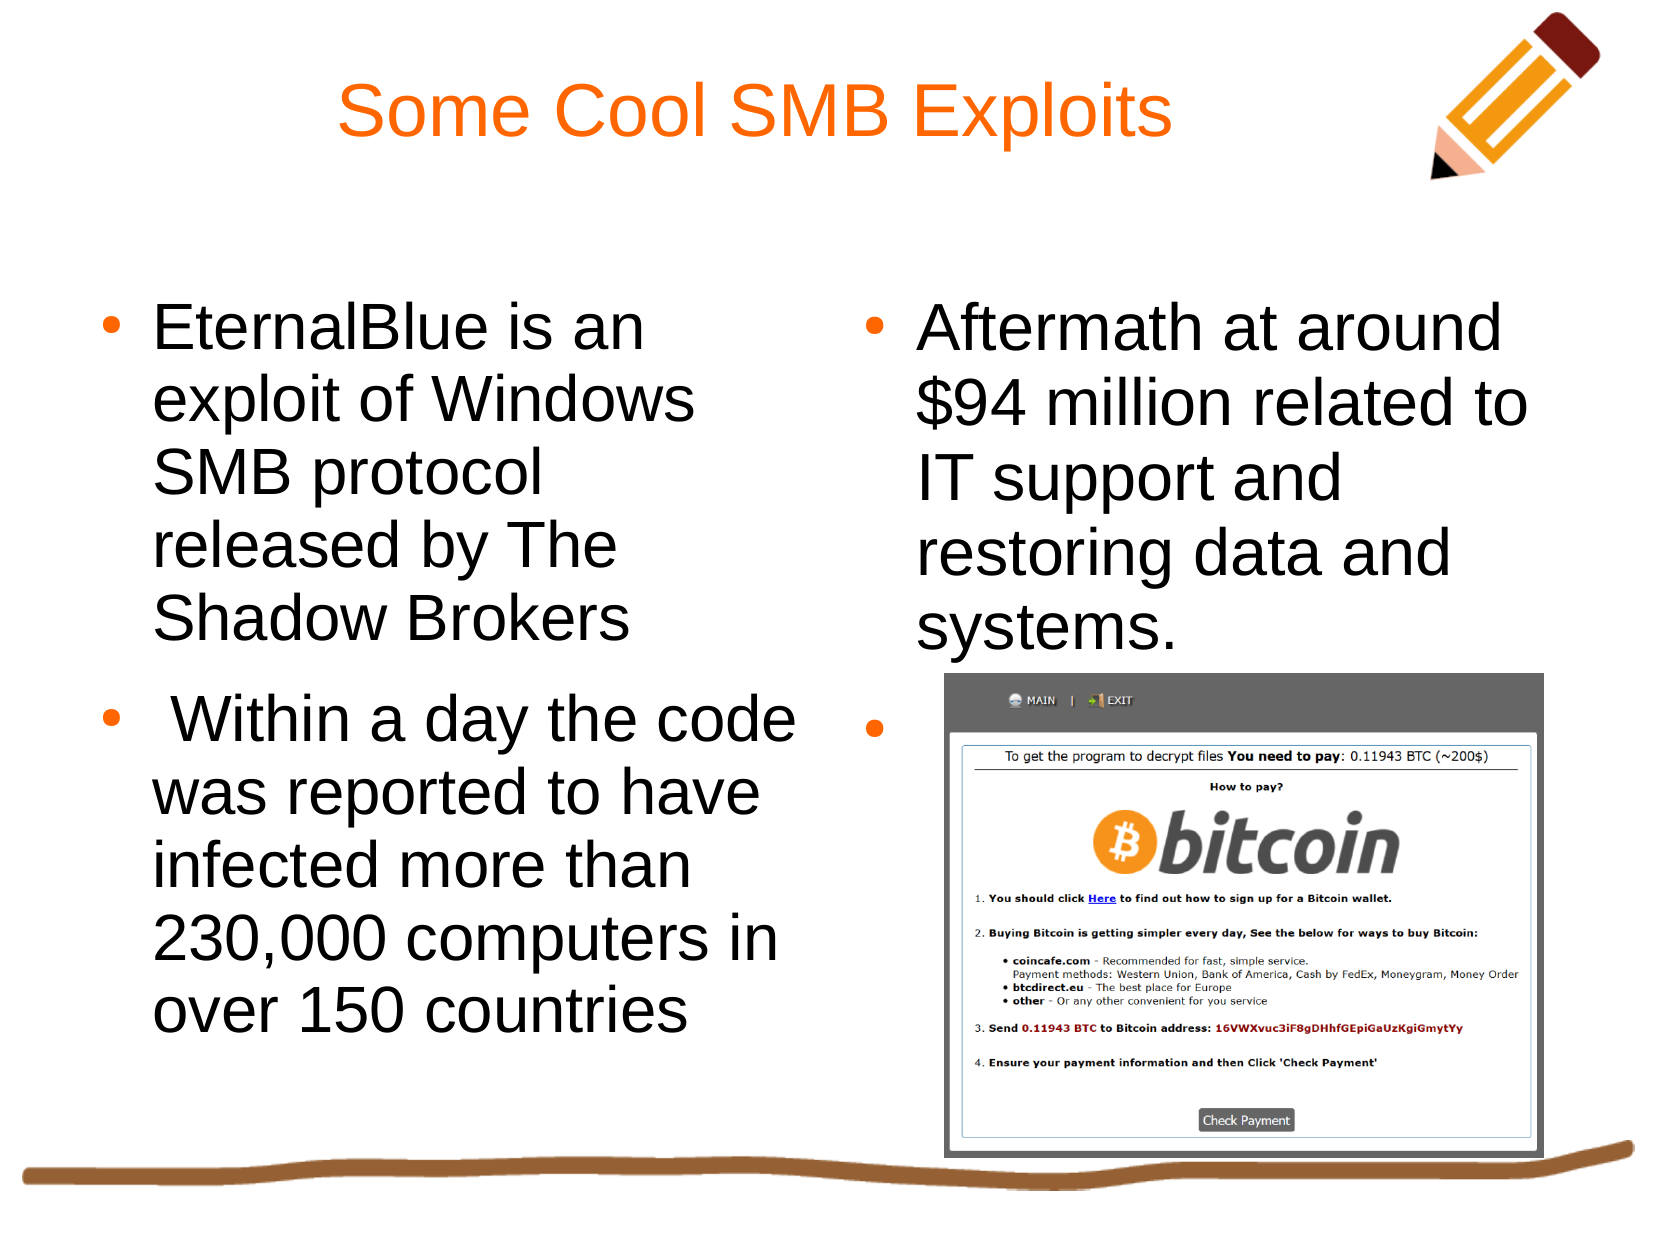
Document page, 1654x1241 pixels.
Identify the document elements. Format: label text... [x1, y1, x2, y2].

picture [22, 673, 1635, 1191]
list Aftermath at around $94 million related to IT support and restoring data and systems. [845, 290, 1536, 674]
picture [1430, 12, 1601, 181]
title Some Cool SMB Exploits [82, 49, 1430, 172]
list EternalBlue is an exploit of Windows SMB protocol released by The Shadow Brokers Within a day the code was reported to have infected more than 230,000 computers in over 150 countries [82, 290, 809, 1122]
